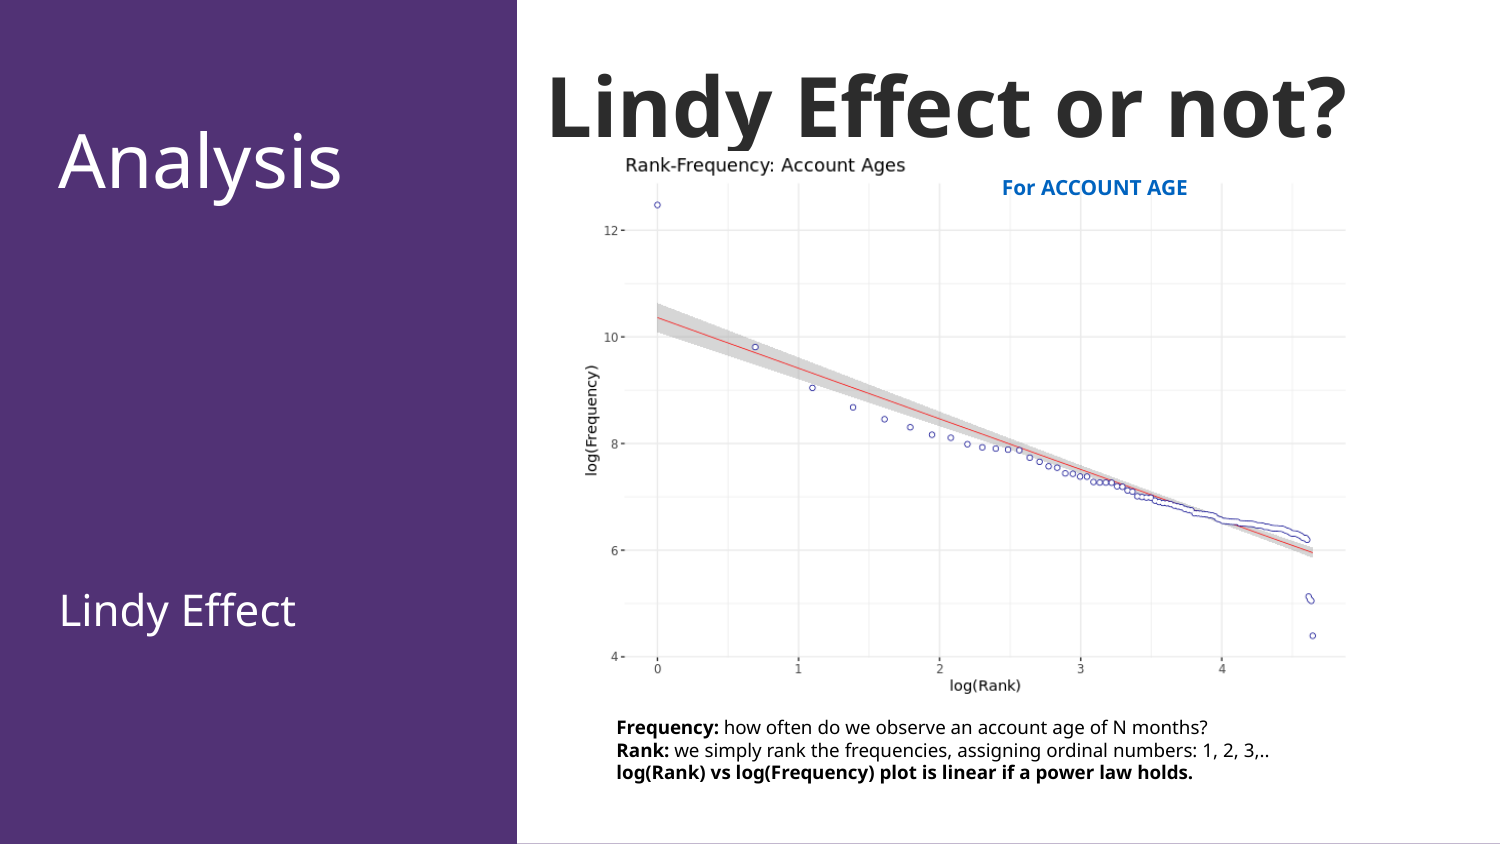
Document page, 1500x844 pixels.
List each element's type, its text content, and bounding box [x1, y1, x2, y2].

text_box Lindy Effect or not? [530, 24, 1479, 170]
text_box For ACCOUNT AGE [986, 155, 1479, 215]
picture [579, 151, 1353, 701]
subtitle Lindy Effect [43, 567, 507, 770]
text_box Frequency: how often do we observe an account age of N months? Rank: we simply rank the frequencies, assigning ordinal numbers: 1, 2, 3,.. log(Rank) vs log(Frequency) plot is linear if a power law holds. [601, 700, 1369, 799]
title Analysis [43, 98, 485, 540]
